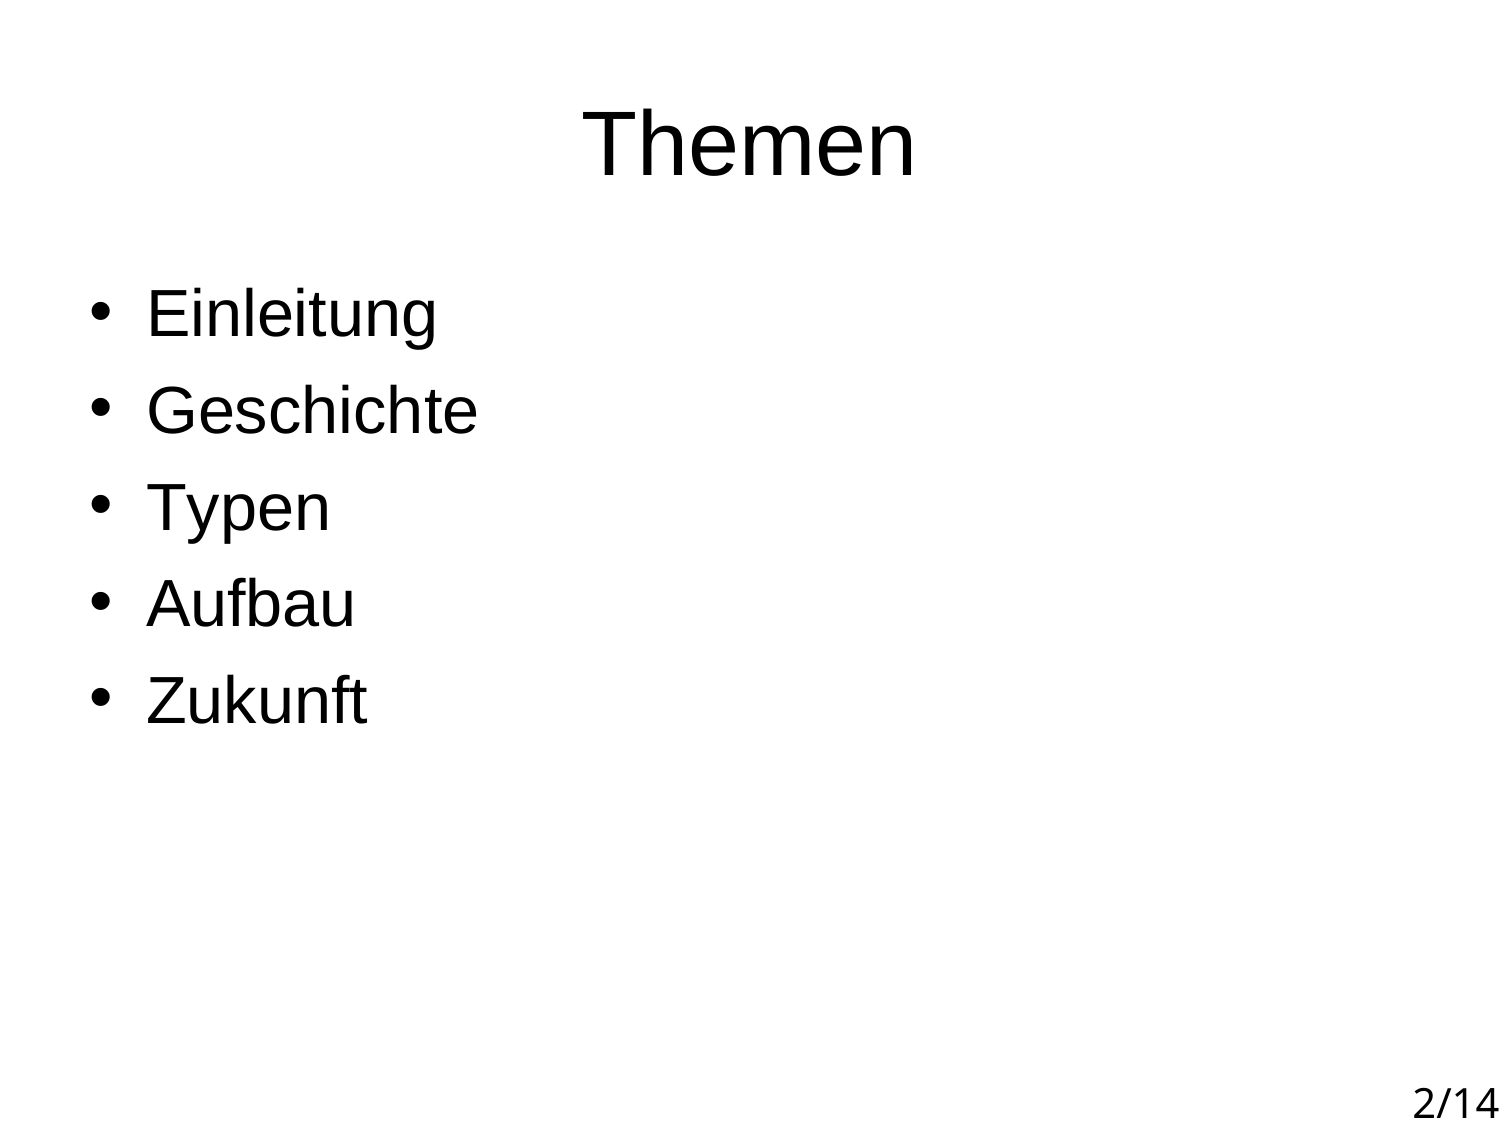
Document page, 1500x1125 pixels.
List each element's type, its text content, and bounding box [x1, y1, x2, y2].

title Themen [75, 45, 1426, 233]
list Einleitung Geschichte Typen Aufbau Zukunft [75, 262, 1426, 1006]
